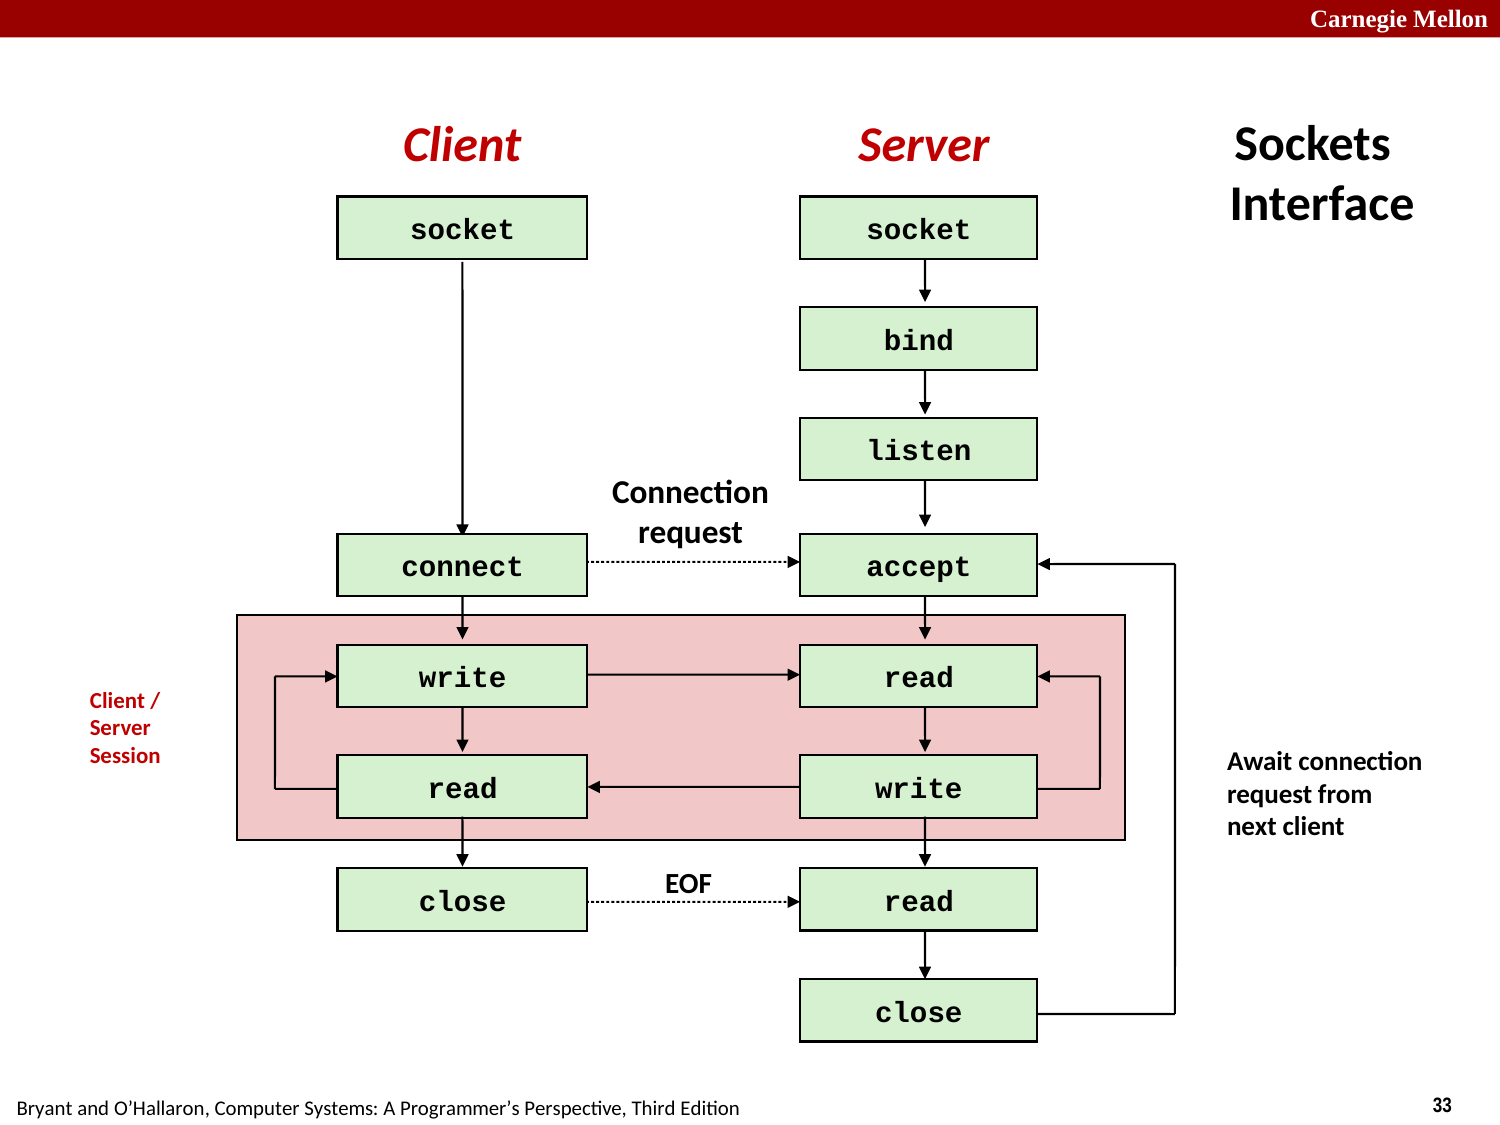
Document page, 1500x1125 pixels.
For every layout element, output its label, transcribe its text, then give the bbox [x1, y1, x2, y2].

text_box accept [799, 533, 1038, 597]
text_box Client [388, 104, 537, 180]
text_box Server [843, 104, 1005, 180]
text_box socket [337, 196, 588, 259]
text_box Connection request [597, 462, 785, 558]
text_box connect [337, 533, 588, 597]
text_box read [337, 755, 588, 818]
text_box write [799, 755, 1038, 818]
text_box write [337, 644, 588, 708]
text_box socket [799, 196, 1038, 259]
text_box [464, 788, 923, 840]
text_box [276, 676, 1098, 787]
text_box listen [799, 417, 1038, 481]
text_box read [799, 644, 1038, 708]
title Sockets Interface [1137, 72, 1488, 269]
text_box Await connection request from next client [1212, 736, 1438, 849]
text_box [237, 614, 1125, 840]
text_box bind [799, 307, 1038, 370]
text_box read [799, 868, 1038, 931]
text_box close [337, 868, 588, 931]
text_box Client / Server Session [74, 677, 213, 776]
text_box close [799, 979, 1038, 1042]
text_box EOF [650, 857, 728, 907]
